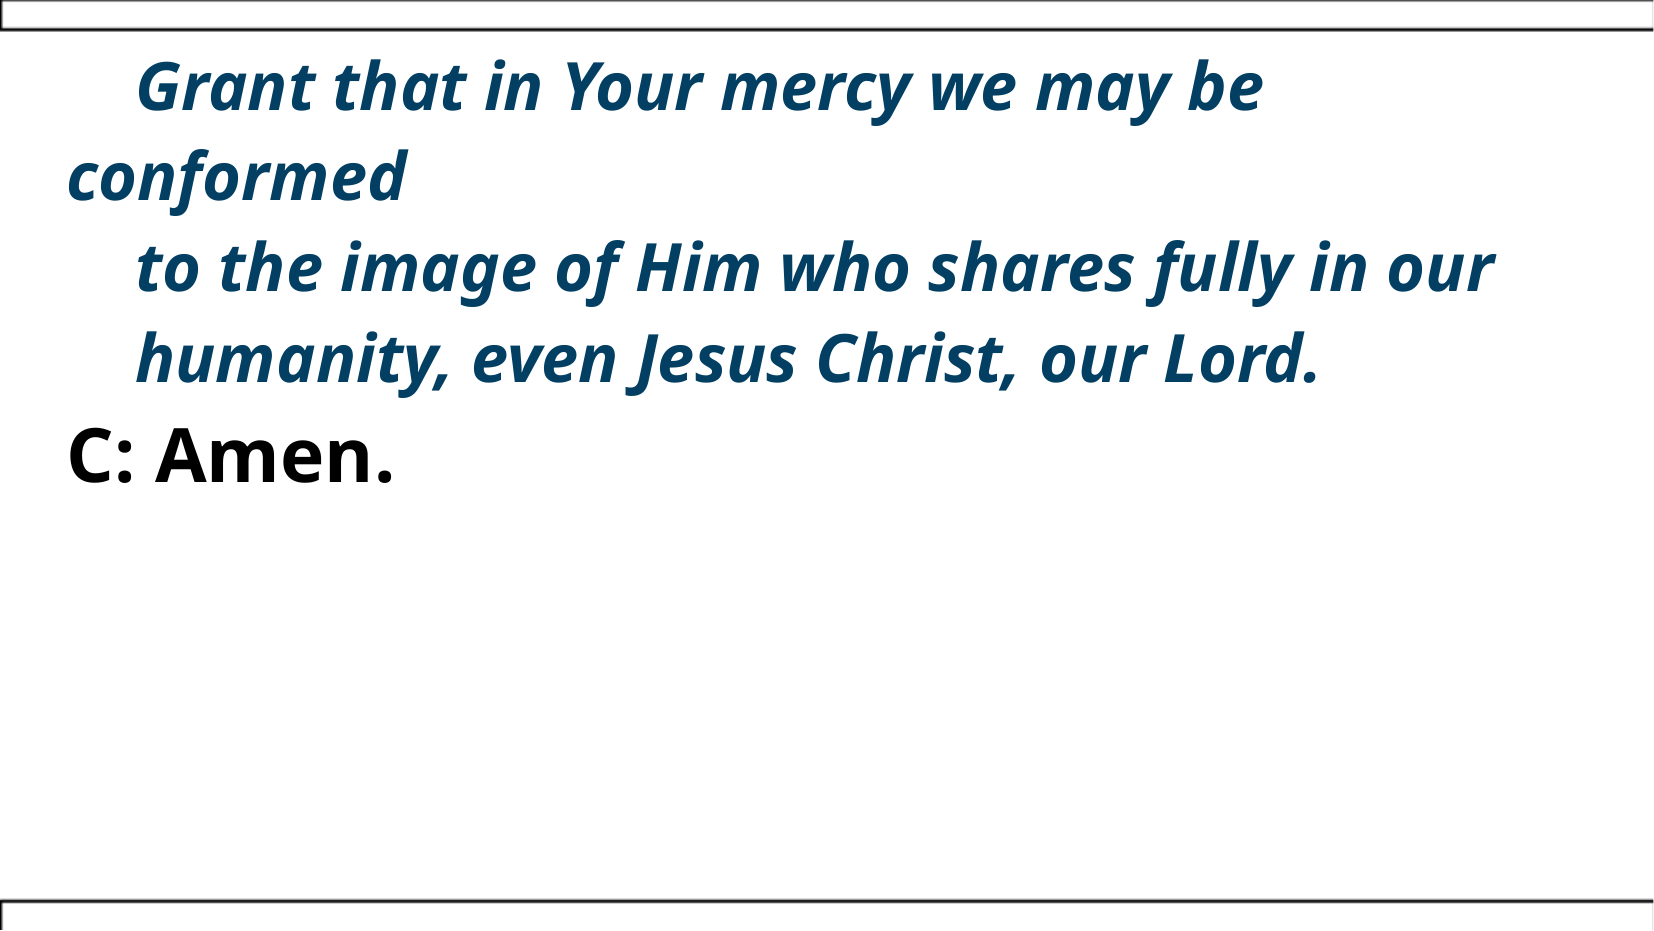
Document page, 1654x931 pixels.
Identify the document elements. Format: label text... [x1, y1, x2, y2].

picture [0, 0, 1654, 930]
text_box Grant that in Your mercy we may be conformed to the image of Him who shares fully in our humanity, even Jesus Christ, our Lord. C: Amen. [51, 31, 1597, 413]
